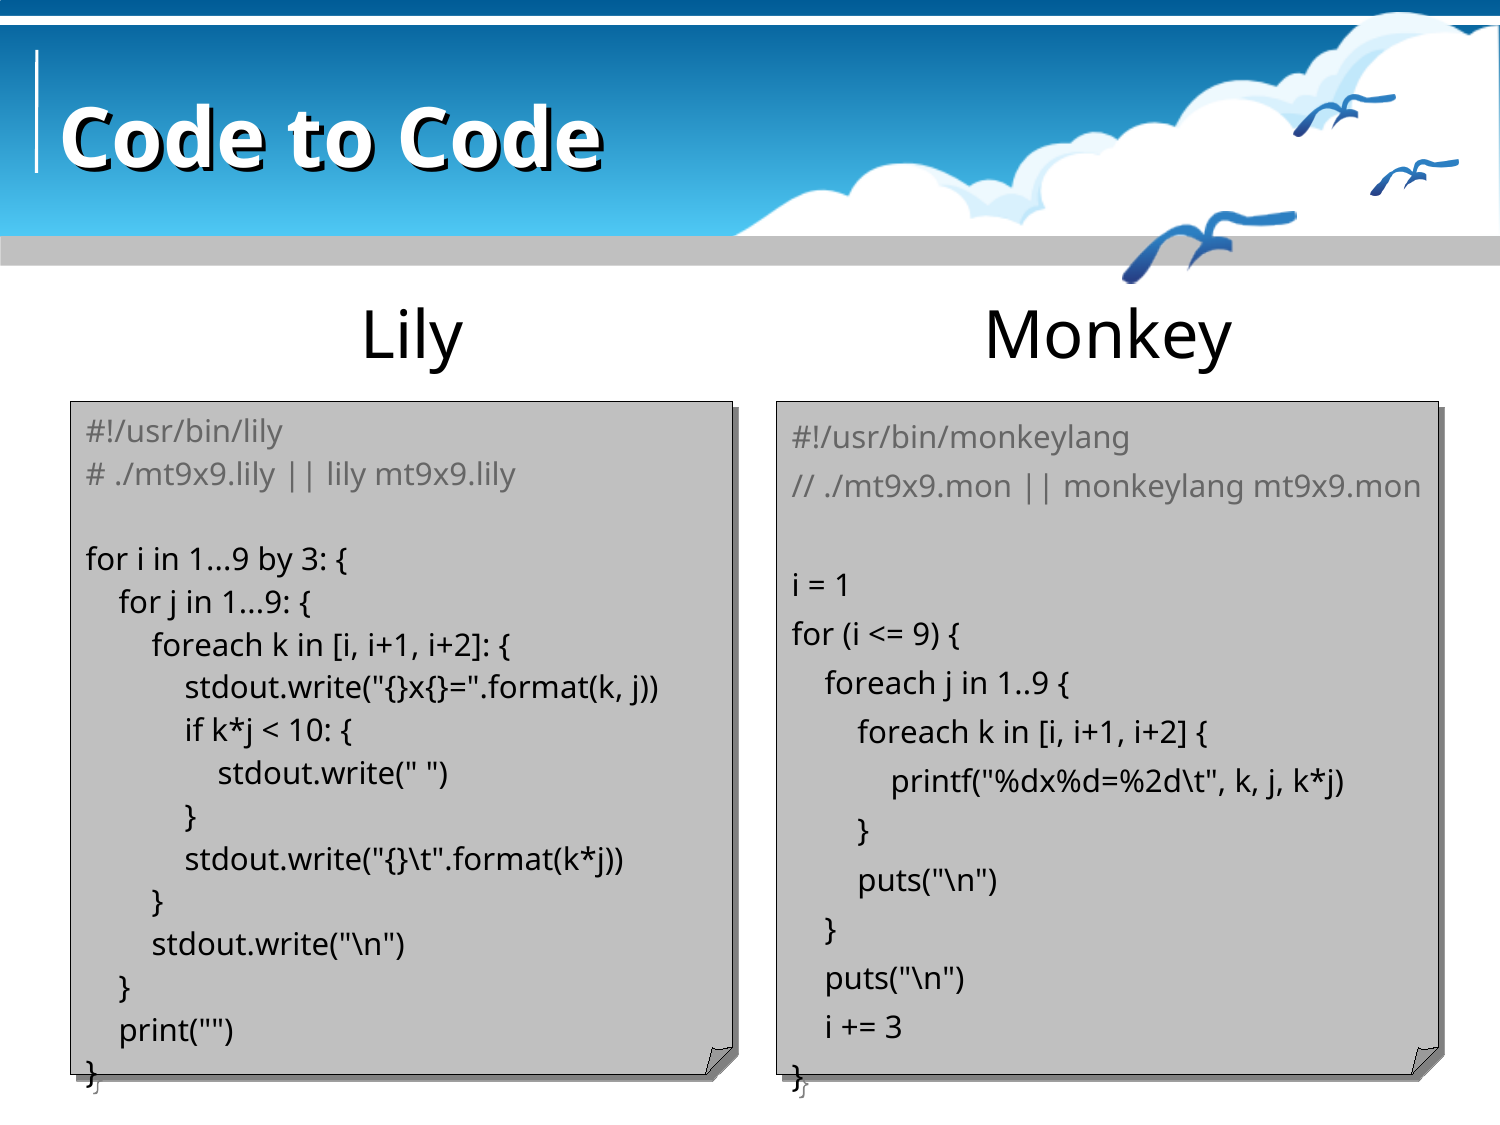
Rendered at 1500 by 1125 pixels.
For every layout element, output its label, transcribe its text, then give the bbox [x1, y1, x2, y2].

text_box #!/usr/bin/lily # ./mt9x9.lily || lily mt9x9.lily for i in 1...9 by 3: { for j in 1...9: { foreach k in [i, i+1, i+2]: { stdout.write("{}x{}=".format(k, j)) if k*j < 10: { stdout.write(" ") } stdout.write("{}\t".format(k*j)) } stdout.write("\n") } print("") } [70, 401, 733, 1075]
text_box Monkey [968, 283, 1288, 388]
text_box Lily [345, 283, 514, 388]
picture [730, 12, 1500, 284]
text_box #!/usr/bin/monkeylang // ./mt9x9.mon || monkeylang mt9x9.mon i = 1 for (i <= 9) { foreach j in 1..9 { foreach k in [i, i+1, i+2] { printf("%dx%d=%2d\t", k, j, k*j) } puts("\n") } puts("\n") i += 3 } [776, 401, 1439, 1075]
title Code to Code [59, 86, 1465, 186]
